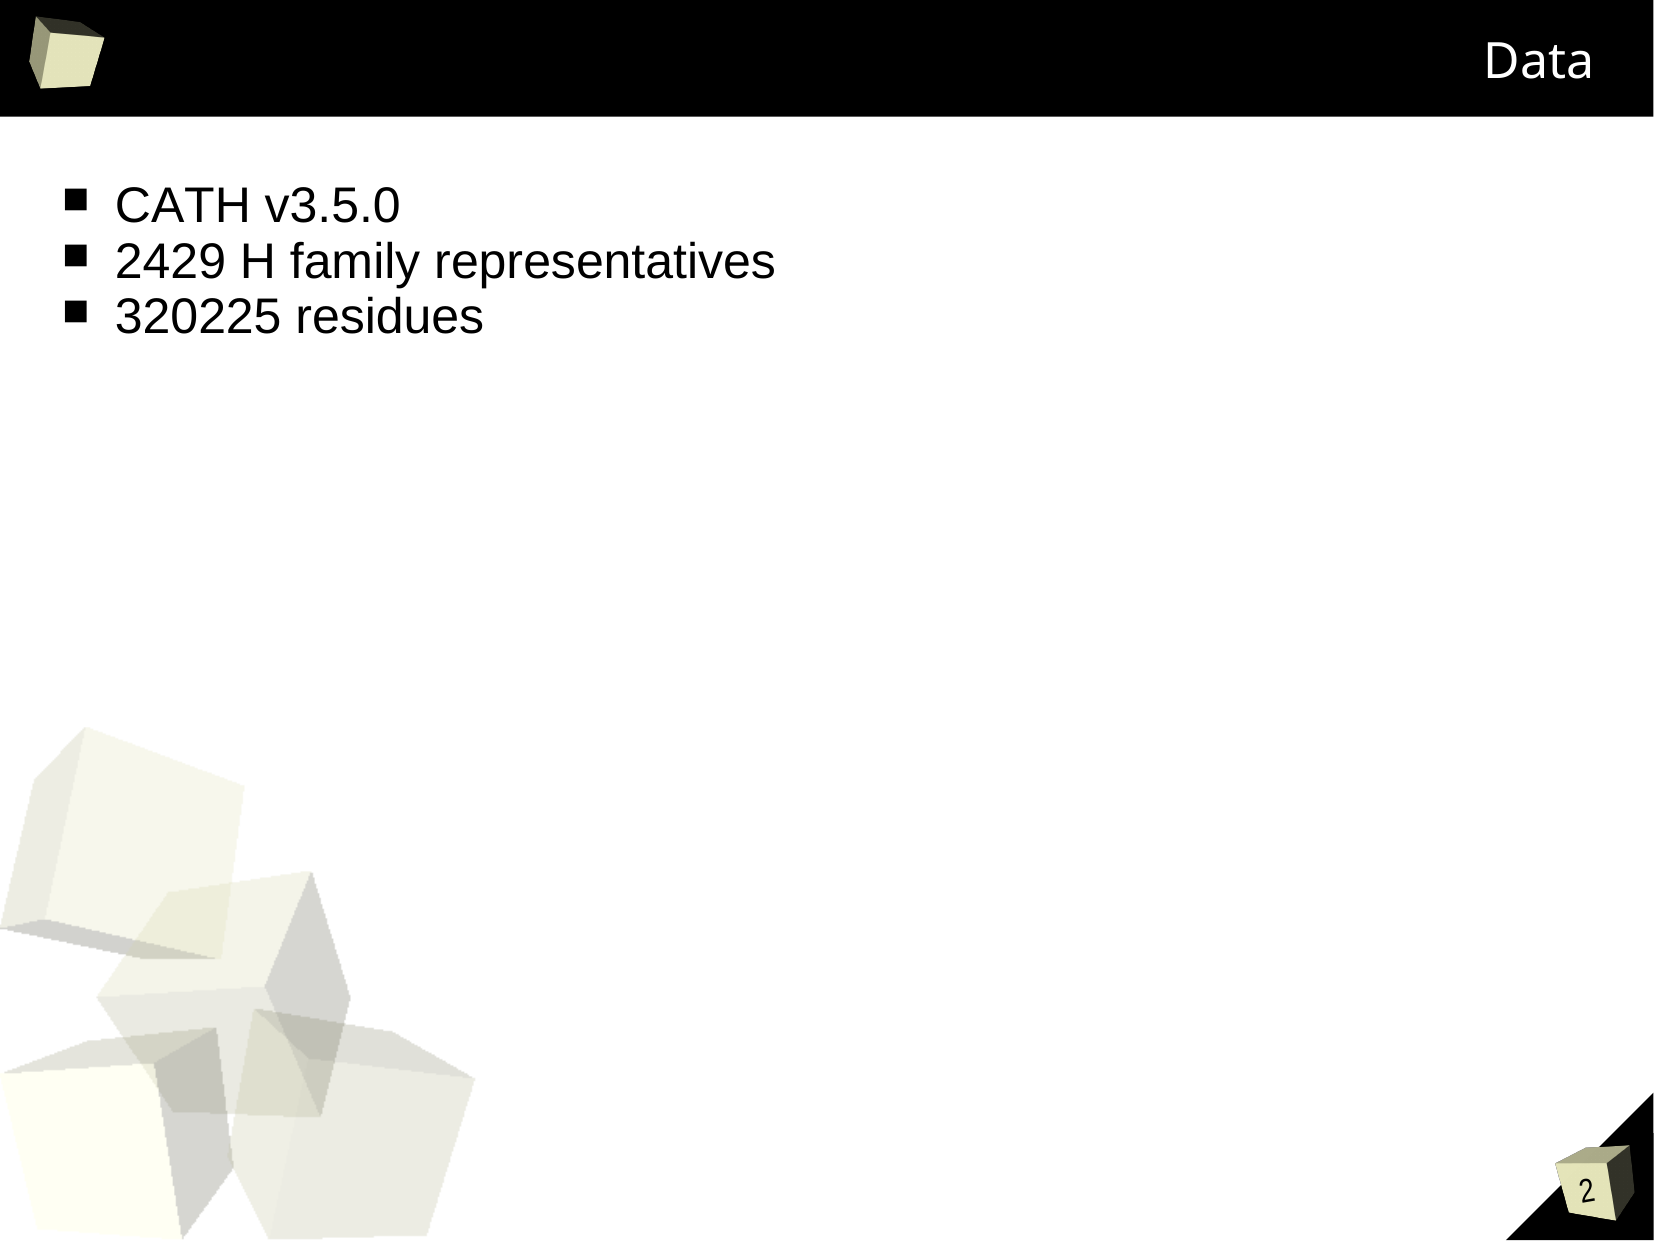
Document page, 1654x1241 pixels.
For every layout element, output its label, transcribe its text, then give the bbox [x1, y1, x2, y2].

picture [0, 726, 477, 1241]
list CATH v3.5.0 2429 H family representatives 320225 residues [44, 177, 1611, 1214]
title Data [118, 0, 1595, 119]
